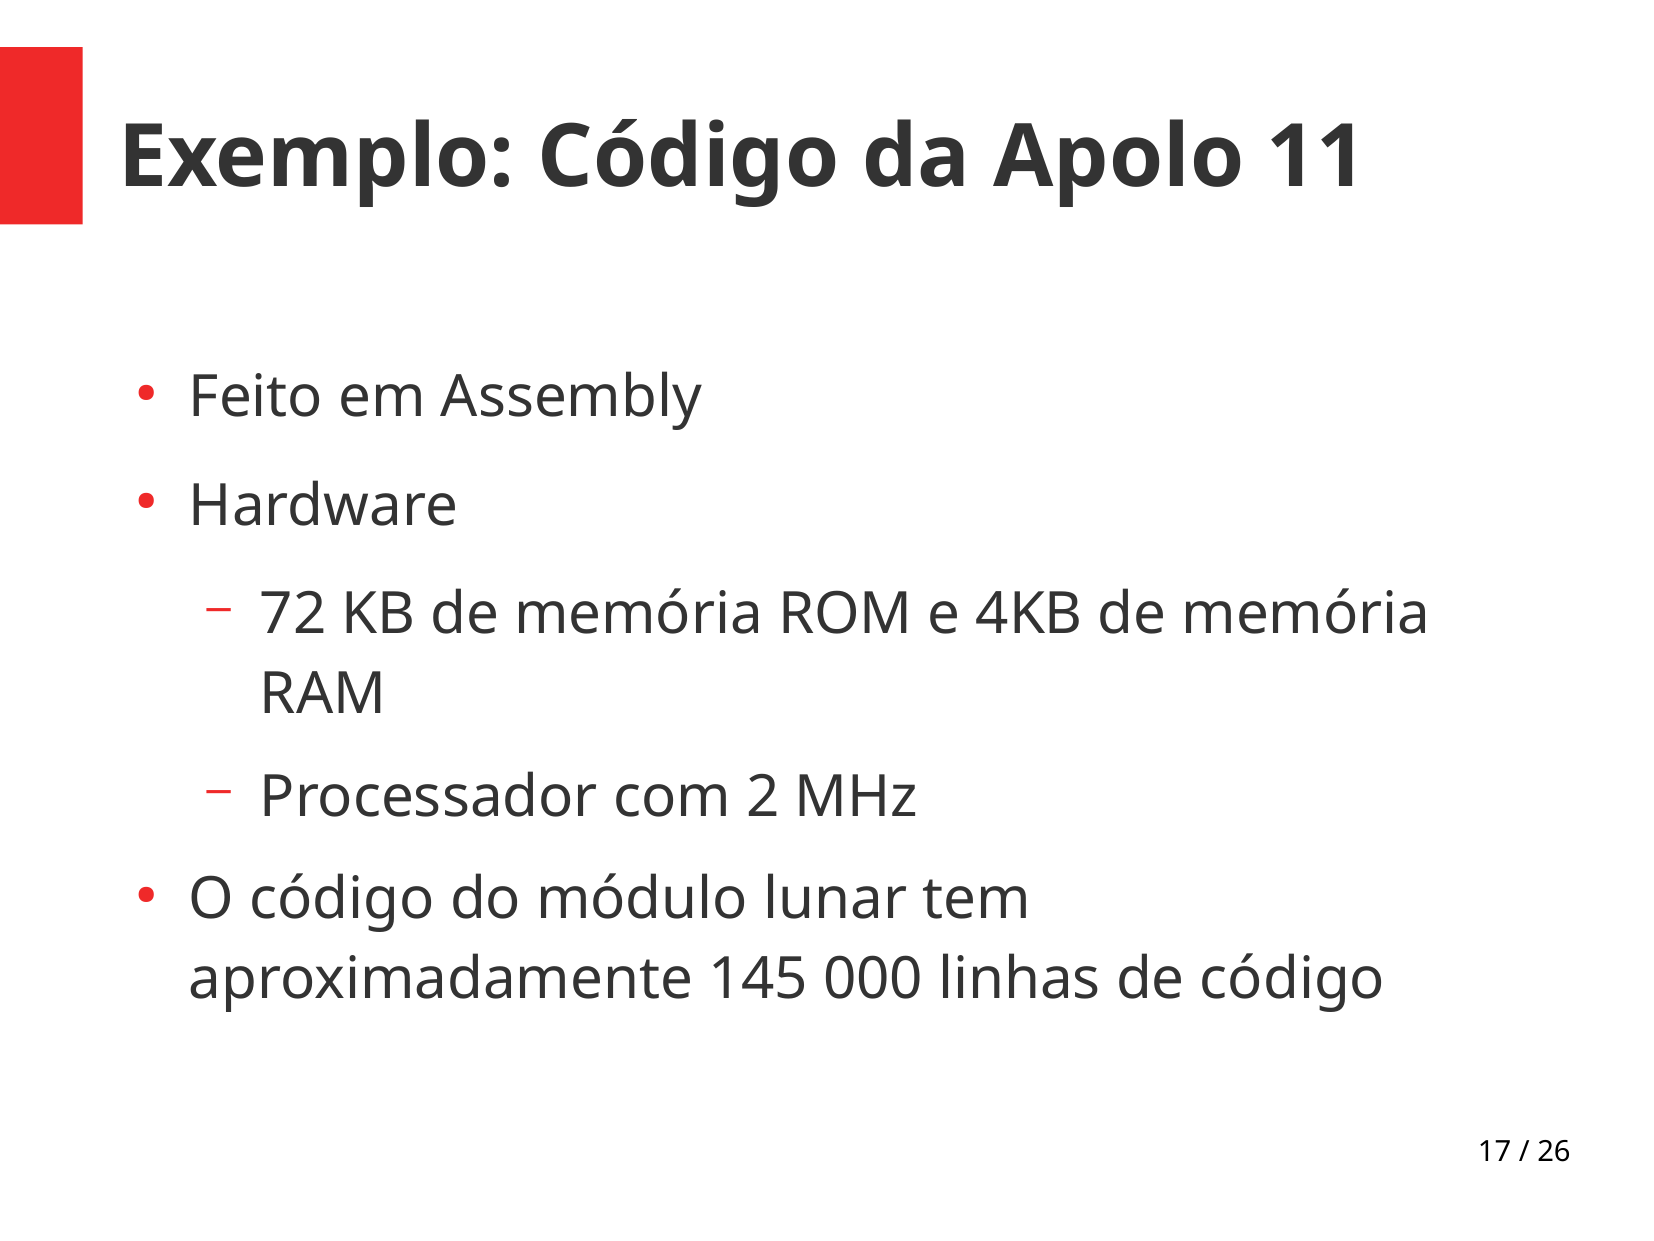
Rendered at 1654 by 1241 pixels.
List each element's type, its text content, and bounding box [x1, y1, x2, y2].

title Exemplo: Código da Apolo 11 [118, 49, 1571, 257]
list Feito em Assembly Hardware 72 KB de memória ROM e 4KB de memória RAM Processador com 2 MHz O código do módulo lunar tem aproximadamente 145 000 linhas de código [118, 354, 1536, 1074]
